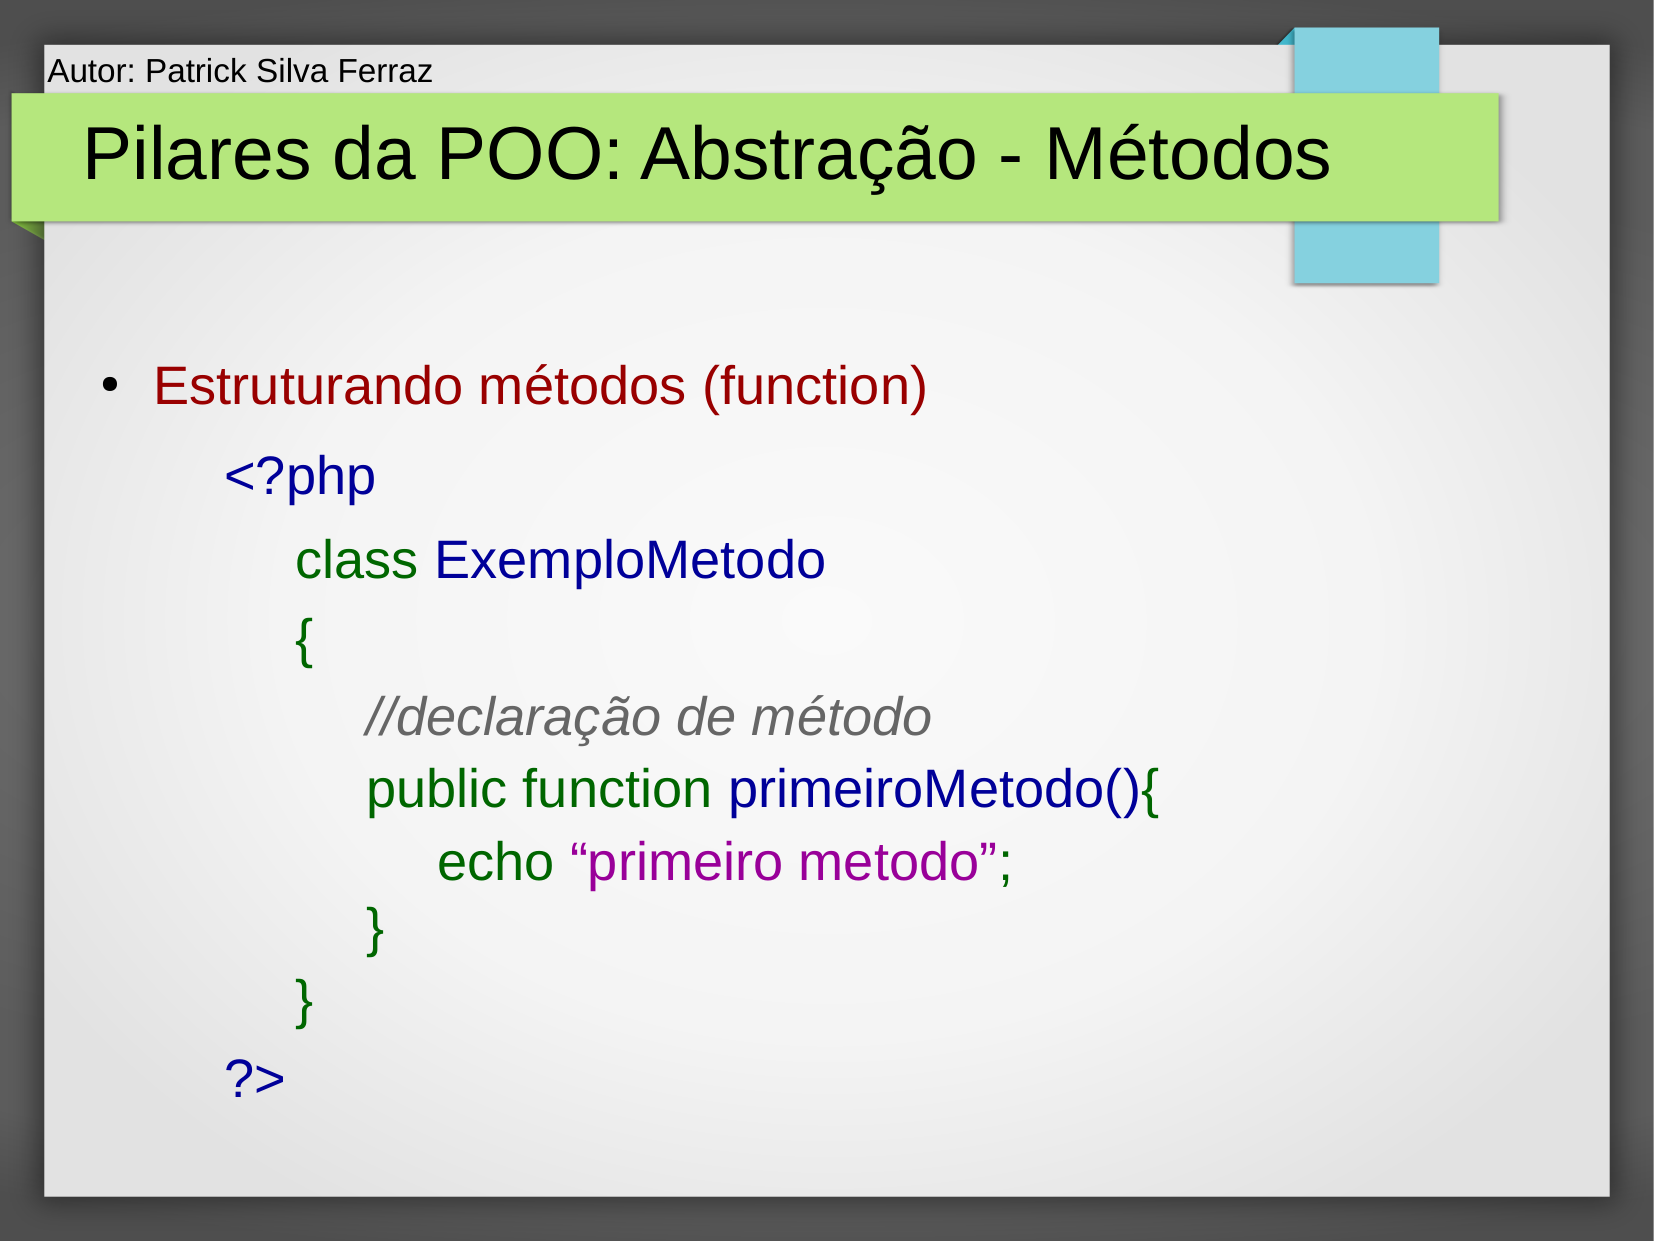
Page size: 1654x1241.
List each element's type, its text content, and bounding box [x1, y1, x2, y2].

picture [0, 0, 1654, 1241]
text_box Autor: Patrick Silva Ferraz [47, 47, 876, 95]
list Estruturando métodos (function) <?php class ExemploMetodo { //declaração de método public function primeiroMetodo(){ echo “primeiro metodo”; } } ?> [82, 295, 1571, 1170]
title Pilares da POO: Abstração - Métodos [82, 69, 1501, 238]
